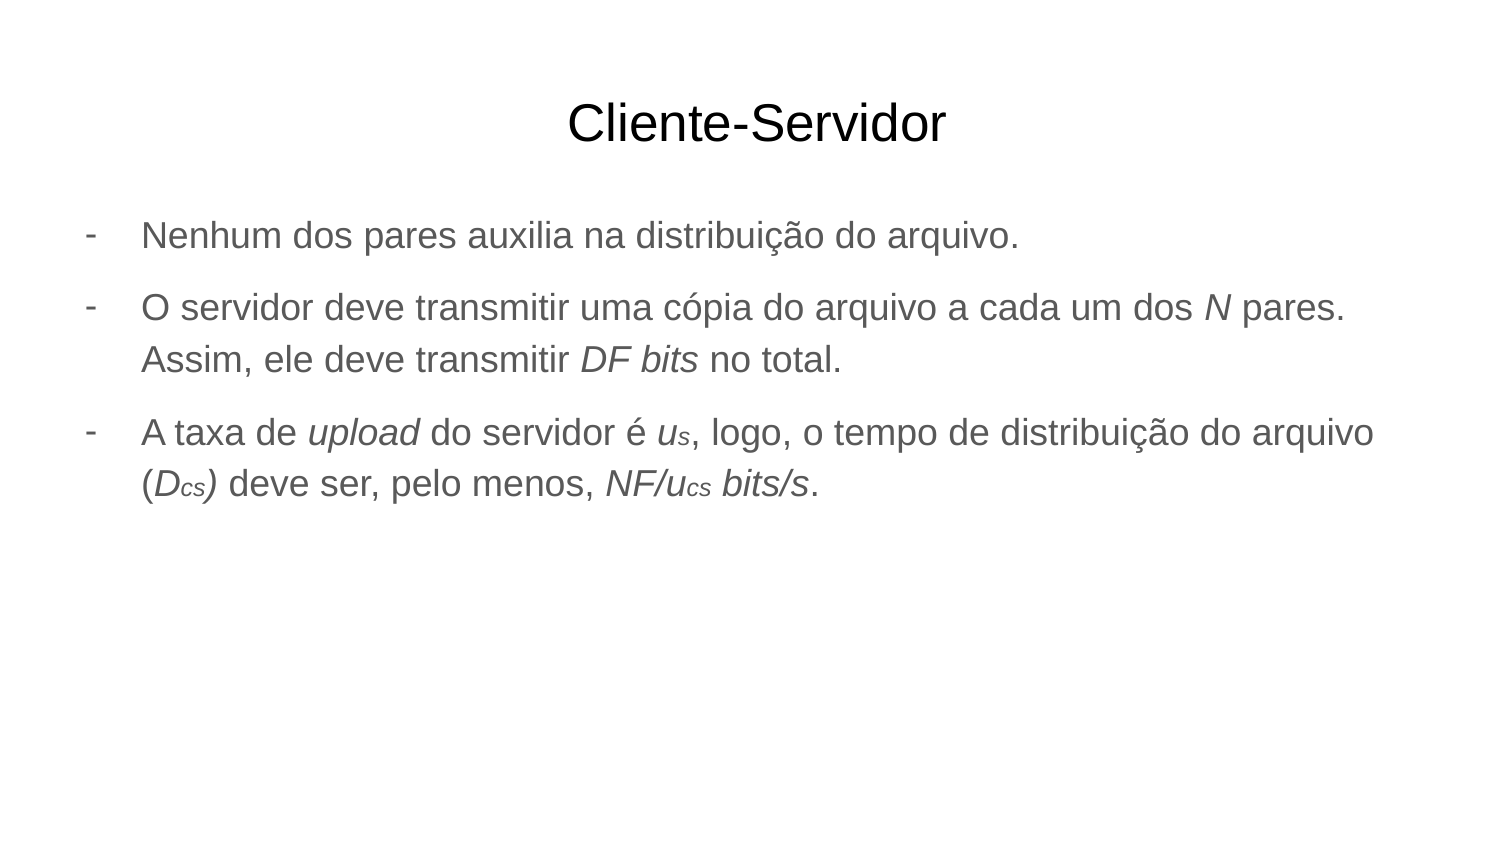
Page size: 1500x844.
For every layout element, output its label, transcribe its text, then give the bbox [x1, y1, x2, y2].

title Cliente-Servidor [51, 72, 1449, 167]
list Nenhum dos pares auxilia na distribuição do arquivo. O servidor deve transmitir uma cópia do arquivo a cada um dos N pares. Assim, ele deve transmitir DF bits no total. A taxa de upload do servidor é us, logo, o tempo de distribuição do arquivo (Dcs) deve ser, pelo menos, NF/ucs bits/s. [51, 189, 1449, 750]
